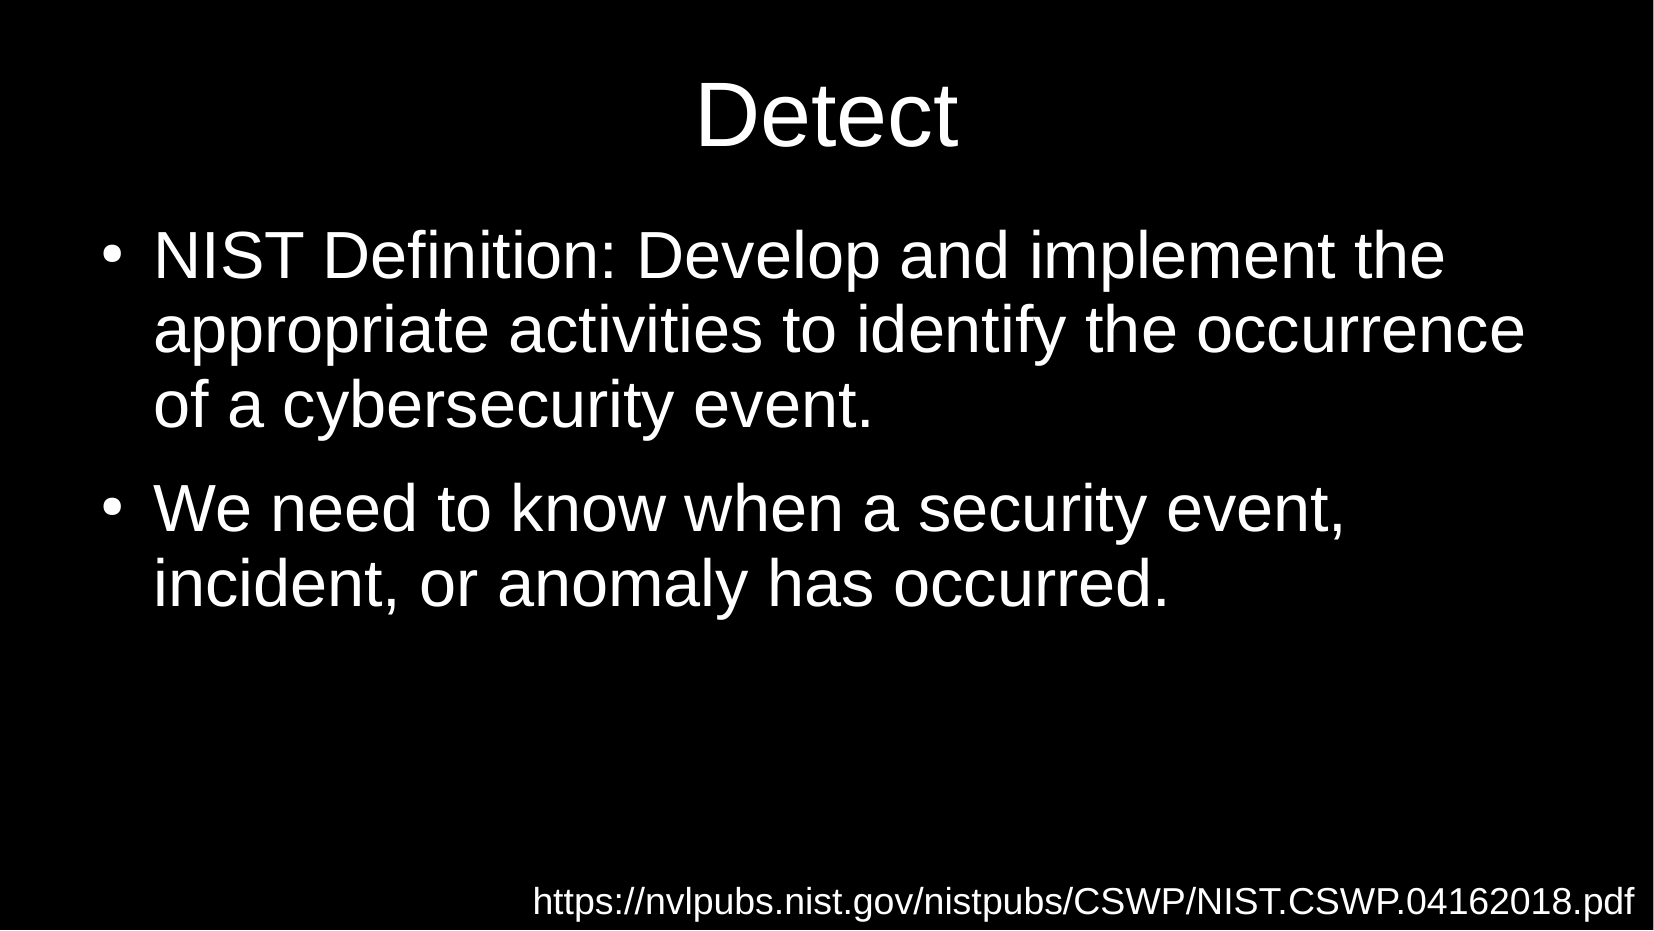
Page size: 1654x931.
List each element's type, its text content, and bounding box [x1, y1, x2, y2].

title Detect [82, 37, 1571, 193]
list NIST Definition: Develop and implement the appropriate activities to identify the occurrence of a cybersecurity event. We need to know when a security event, incident, or anomaly has occurred. [82, 217, 1571, 758]
text_box https://nvlpubs.nist.gov/nistpubs/CSWP/NIST.CSWP.04162018.pdf [517, 873, 1651, 931]
